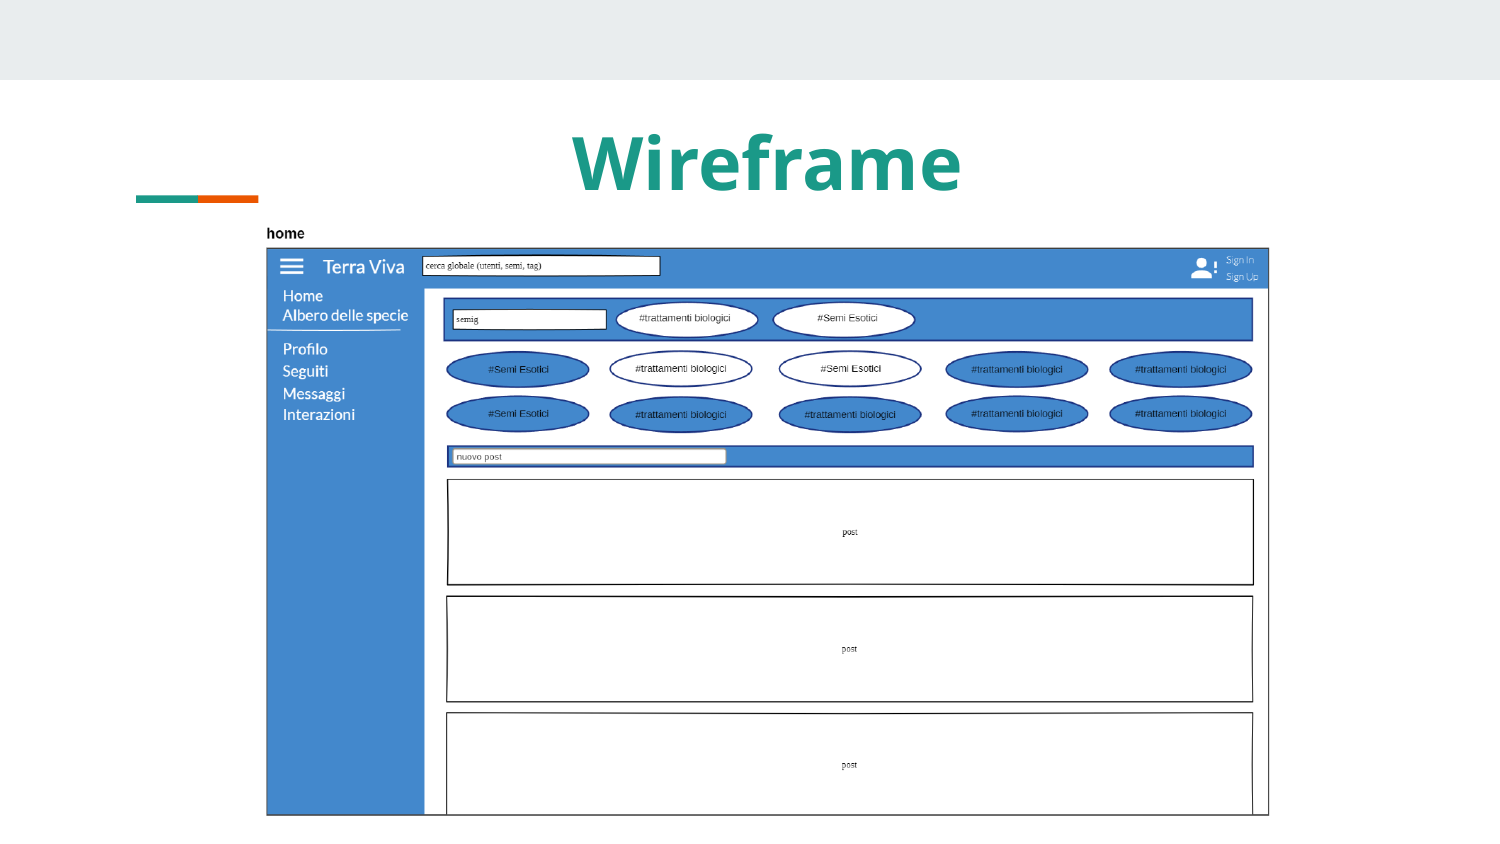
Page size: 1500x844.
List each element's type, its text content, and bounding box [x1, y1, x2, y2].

picture [255, 220, 1279, 826]
title Wireframe [557, 101, 1137, 190]
